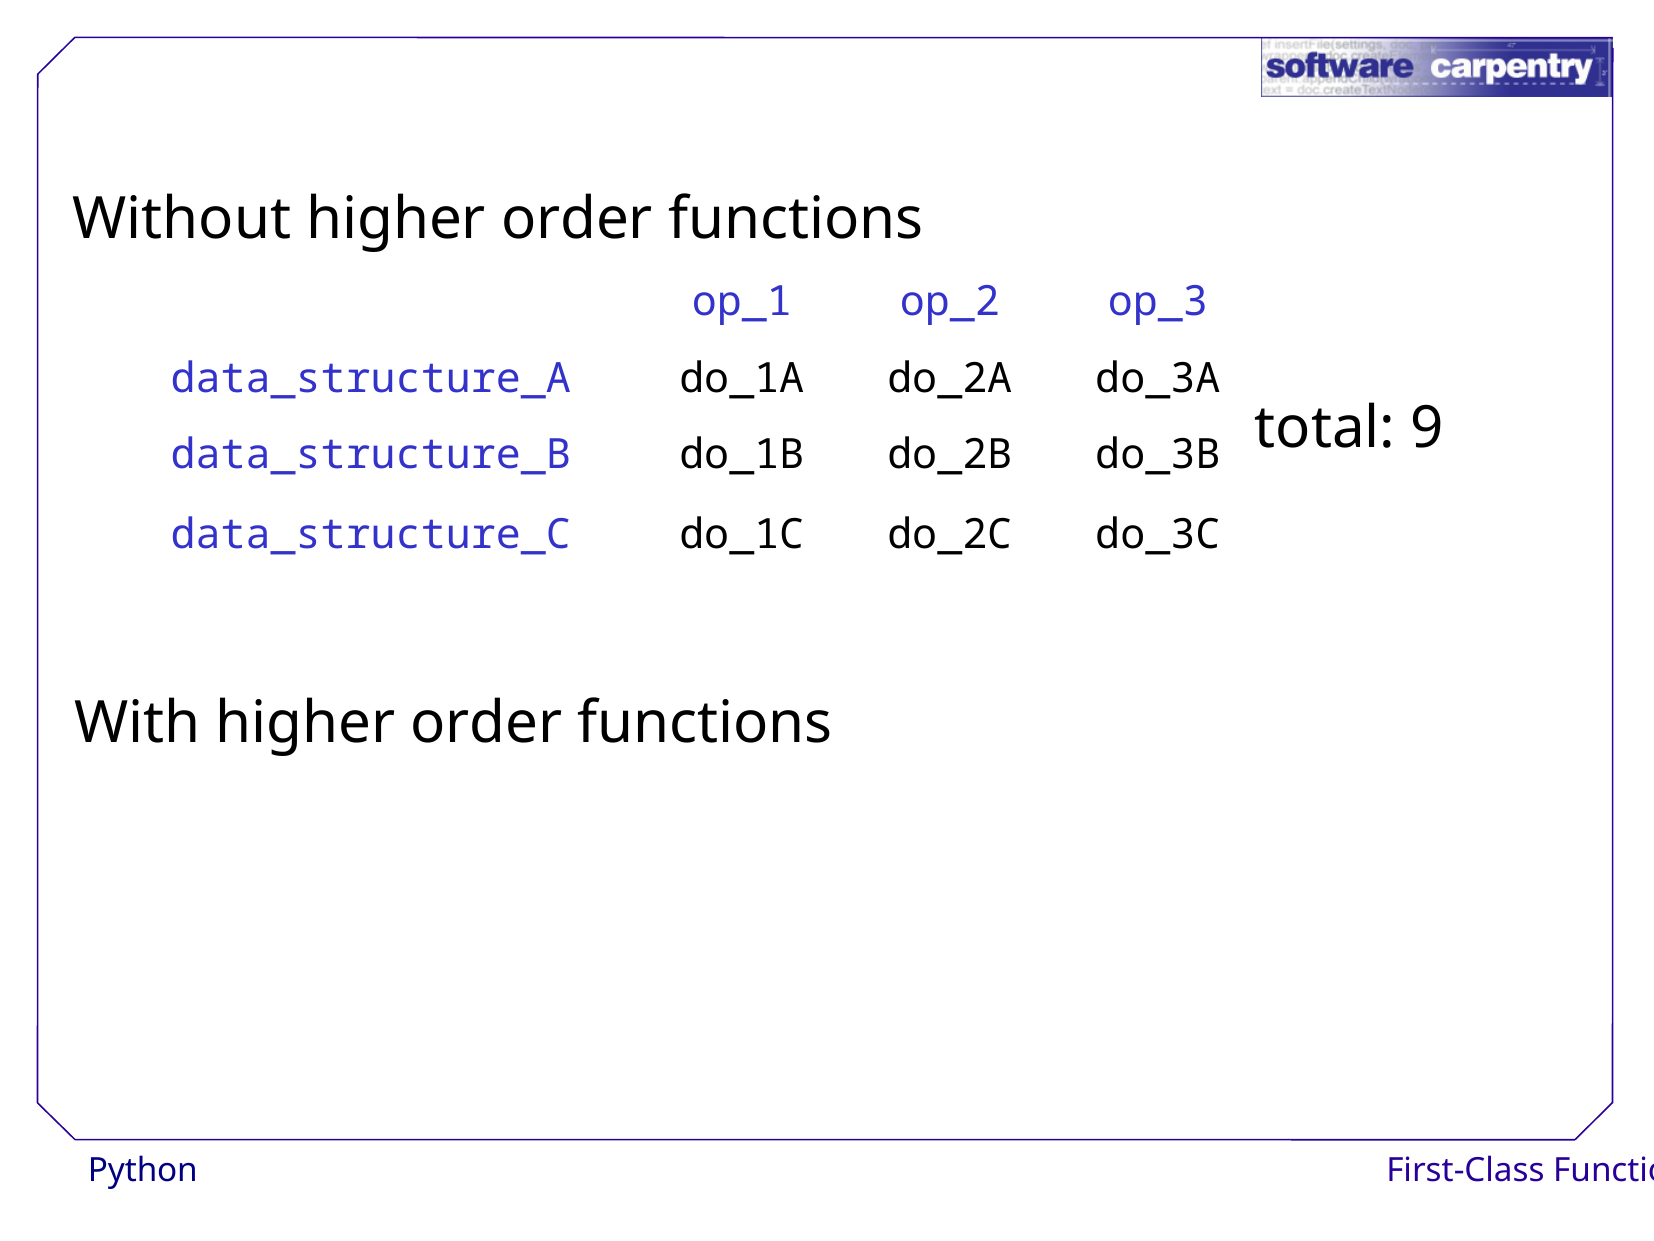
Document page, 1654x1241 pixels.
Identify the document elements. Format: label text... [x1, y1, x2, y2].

table_cell do_3A [1054, 347, 1240, 423]
table_header op_1 [638, 270, 846, 347]
table_cell do_2C [846, 504, 1054, 592]
picture [1261, 39, 1613, 97]
text_box total: 9 [1240, 346, 1609, 467]
table_cell do_2B [846, 423, 1054, 504]
table_cell do_2A [846, 347, 1054, 423]
table_cell do_1C [638, 504, 846, 592]
table_cell do_1B [638, 423, 846, 504]
table_cell do_3B [1054, 423, 1262, 504]
text_box Without higher order functions [57, 138, 1089, 259]
table_cell data_structure_A [156, 347, 638, 423]
table_cell do_3C [1054, 504, 1262, 592]
table_cell data_structure_B [156, 423, 638, 504]
text_box With higher order functions [59, 641, 998, 762]
table_cell data_structure_C [156, 504, 638, 592]
table_header op_3 [1054, 270, 1262, 347]
table_header [156, 270, 638, 347]
table_header op_2 [846, 270, 1054, 347]
table_cell do_1A [638, 347, 846, 423]
